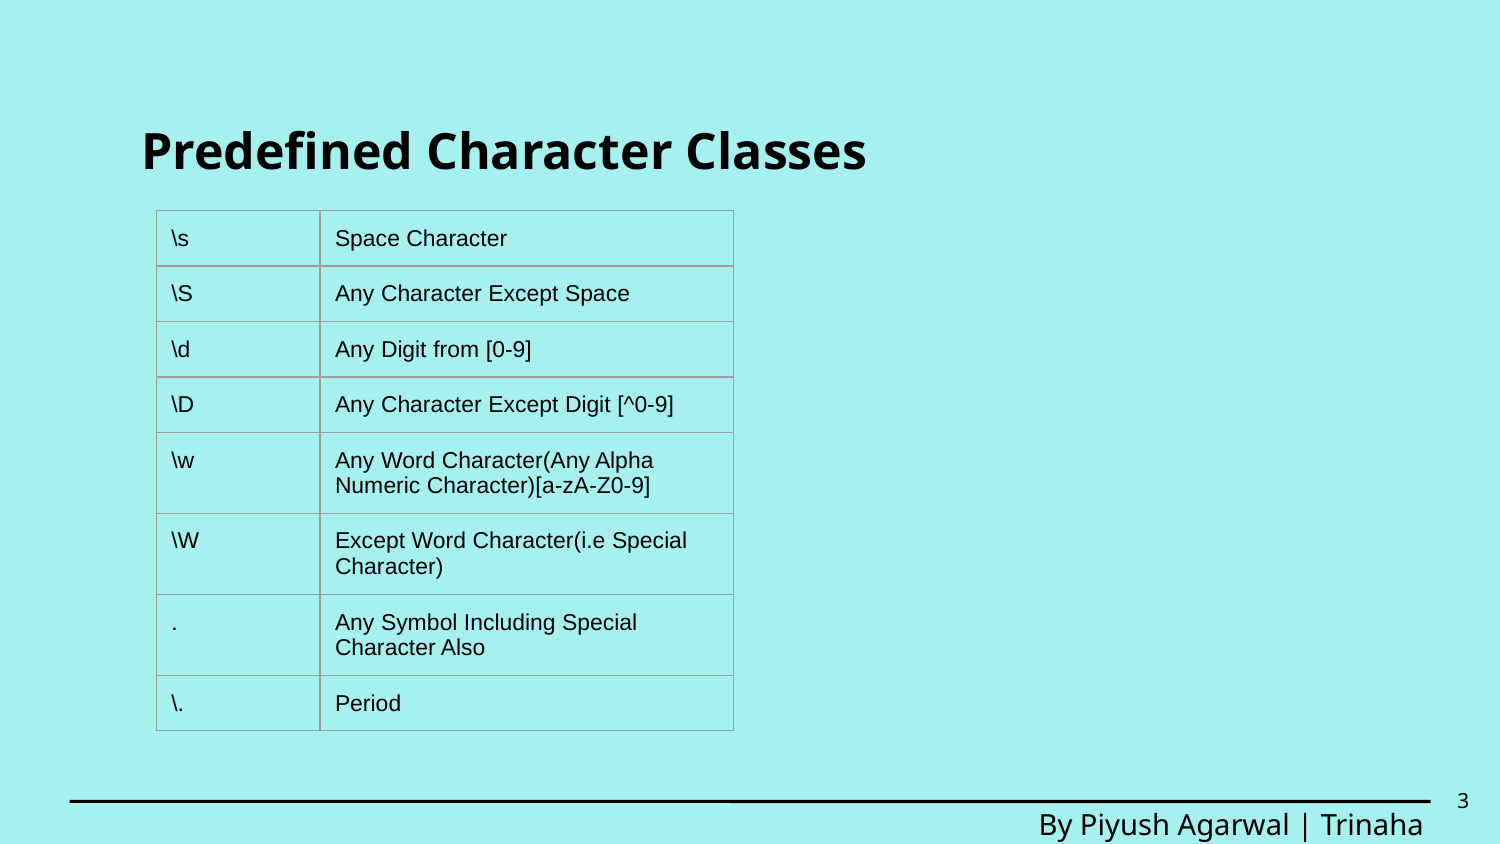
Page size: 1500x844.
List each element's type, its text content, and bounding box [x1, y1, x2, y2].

table_cell Any Character Except Digit [^0-9] [321, 378, 733, 432]
table_cell \. [157, 676, 319, 730]
table_cell \w [157, 433, 319, 513]
table_cell Except Word Character(i.e Special Character) [321, 514, 733, 594]
table_cell Any Character Except Space [321, 267, 733, 321]
table_header \s [157, 211, 319, 265]
table_cell \W [157, 514, 319, 594]
table_cell Period [321, 676, 733, 730]
table_cell \D [157, 378, 319, 432]
title Predefined Character Classes [51, 104, 1449, 186]
text_box By Piyush Agarwal | Trinaha Institute [928, 791, 1440, 844]
table_cell Any Symbol Including Special Character Also [321, 595, 733, 675]
table_cell \d [157, 322, 319, 376]
table_header Space Character [321, 211, 733, 265]
slide_number <number> [1394, 769, 1484, 834]
table_cell Any Digit from [0-9] [321, 322, 733, 376]
table_cell . [157, 595, 319, 675]
table_cell \S [157, 267, 319, 321]
table_cell Any Word Character(Any Alpha Numeric Character)[a-zA-Z0-9] [321, 433, 733, 513]
